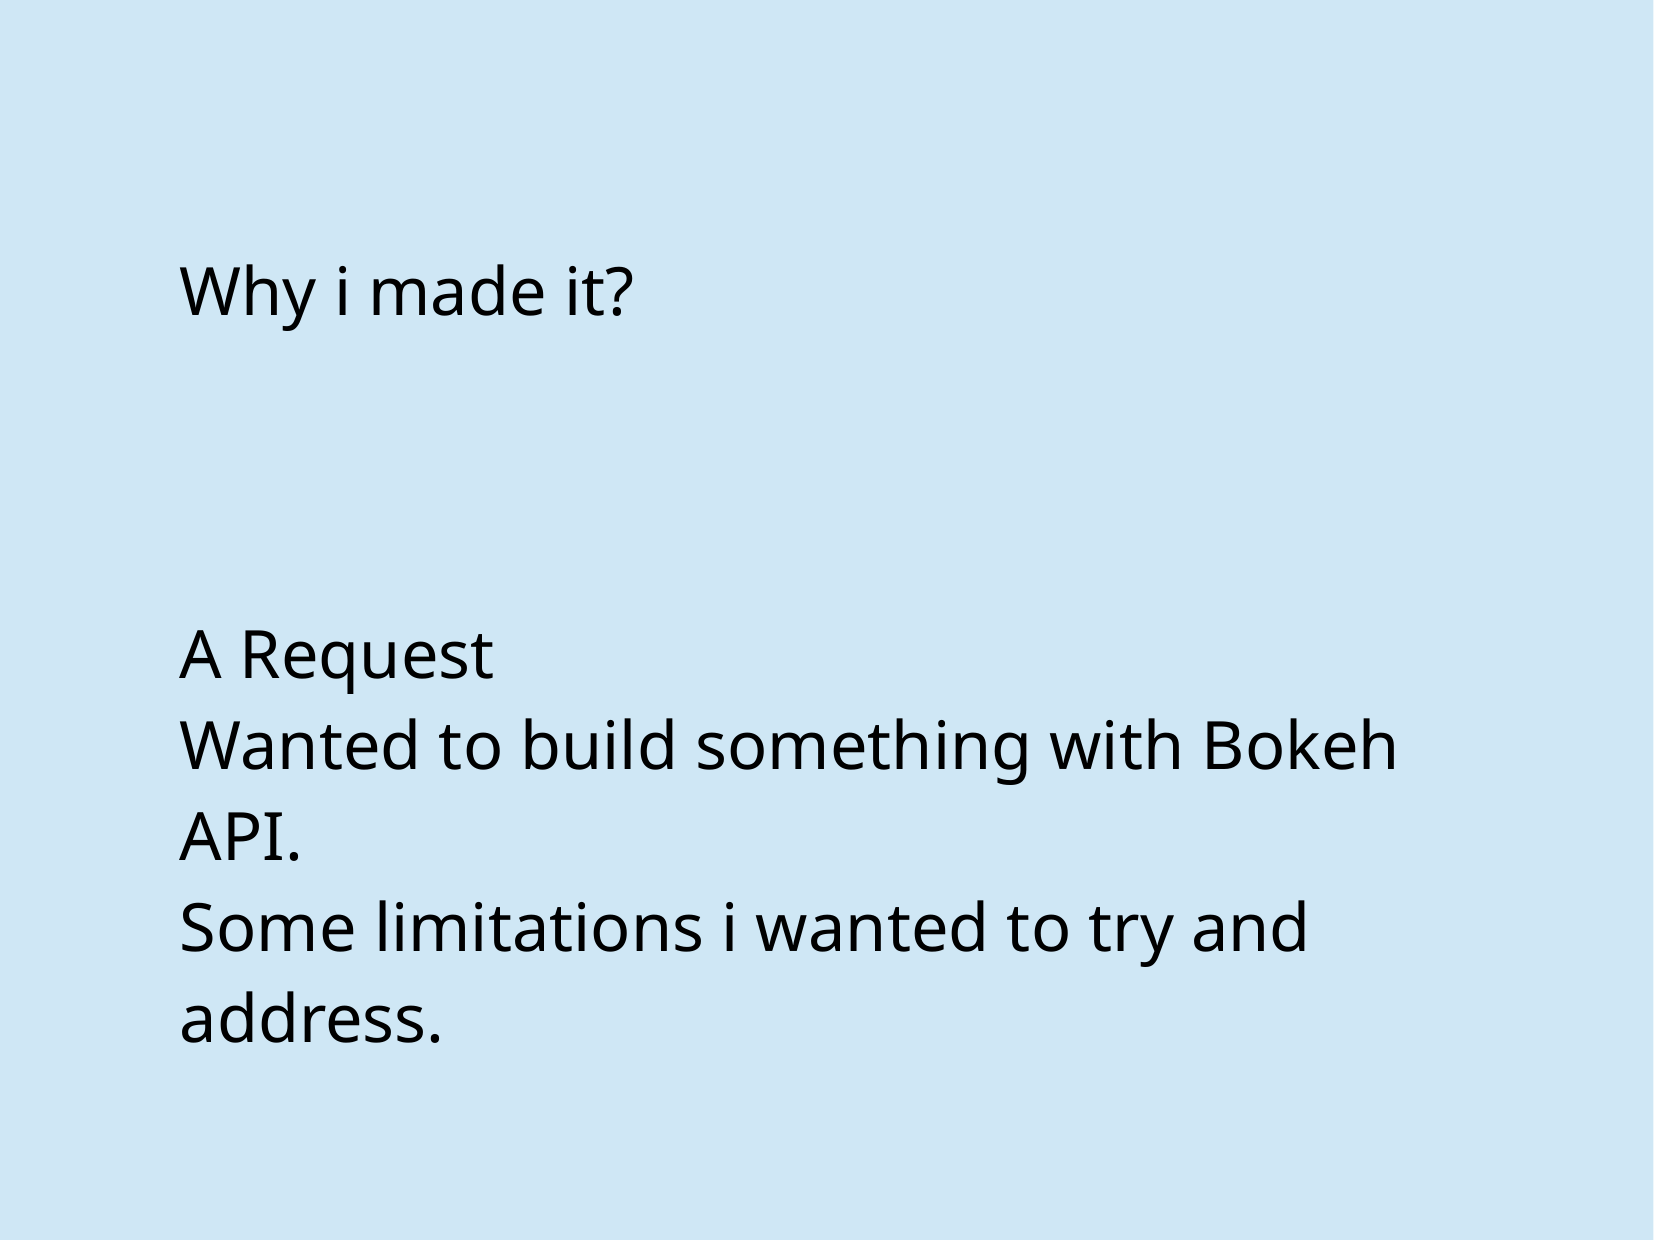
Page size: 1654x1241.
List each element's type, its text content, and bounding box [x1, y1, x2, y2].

text_box Why i made it? A Request Wanted to build something with Bokeh API. Some limitations i wanted to try and address. [165, 237, 1501, 864]
